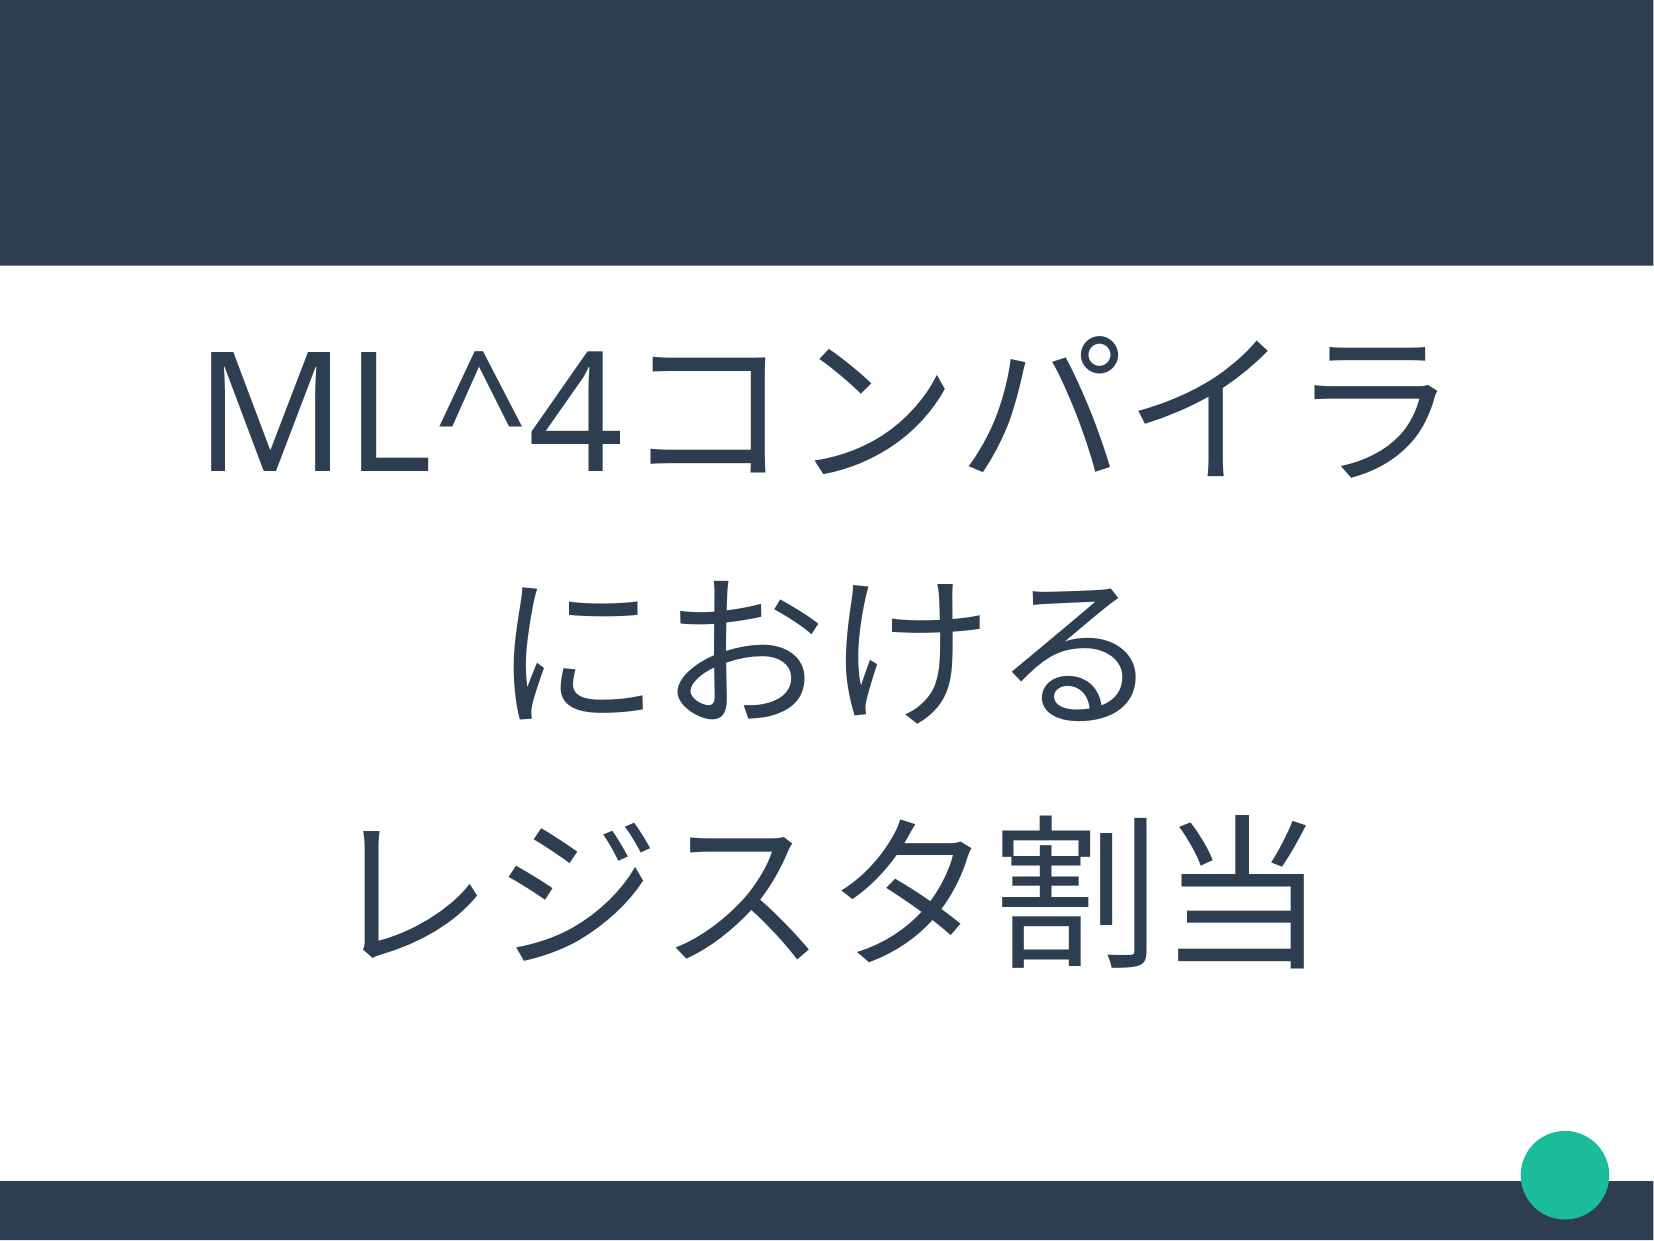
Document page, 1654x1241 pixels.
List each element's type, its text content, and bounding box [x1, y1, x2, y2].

subtitle ML^4コンパイラ における レジスタ割当 [59, 0, 1595, 832]
